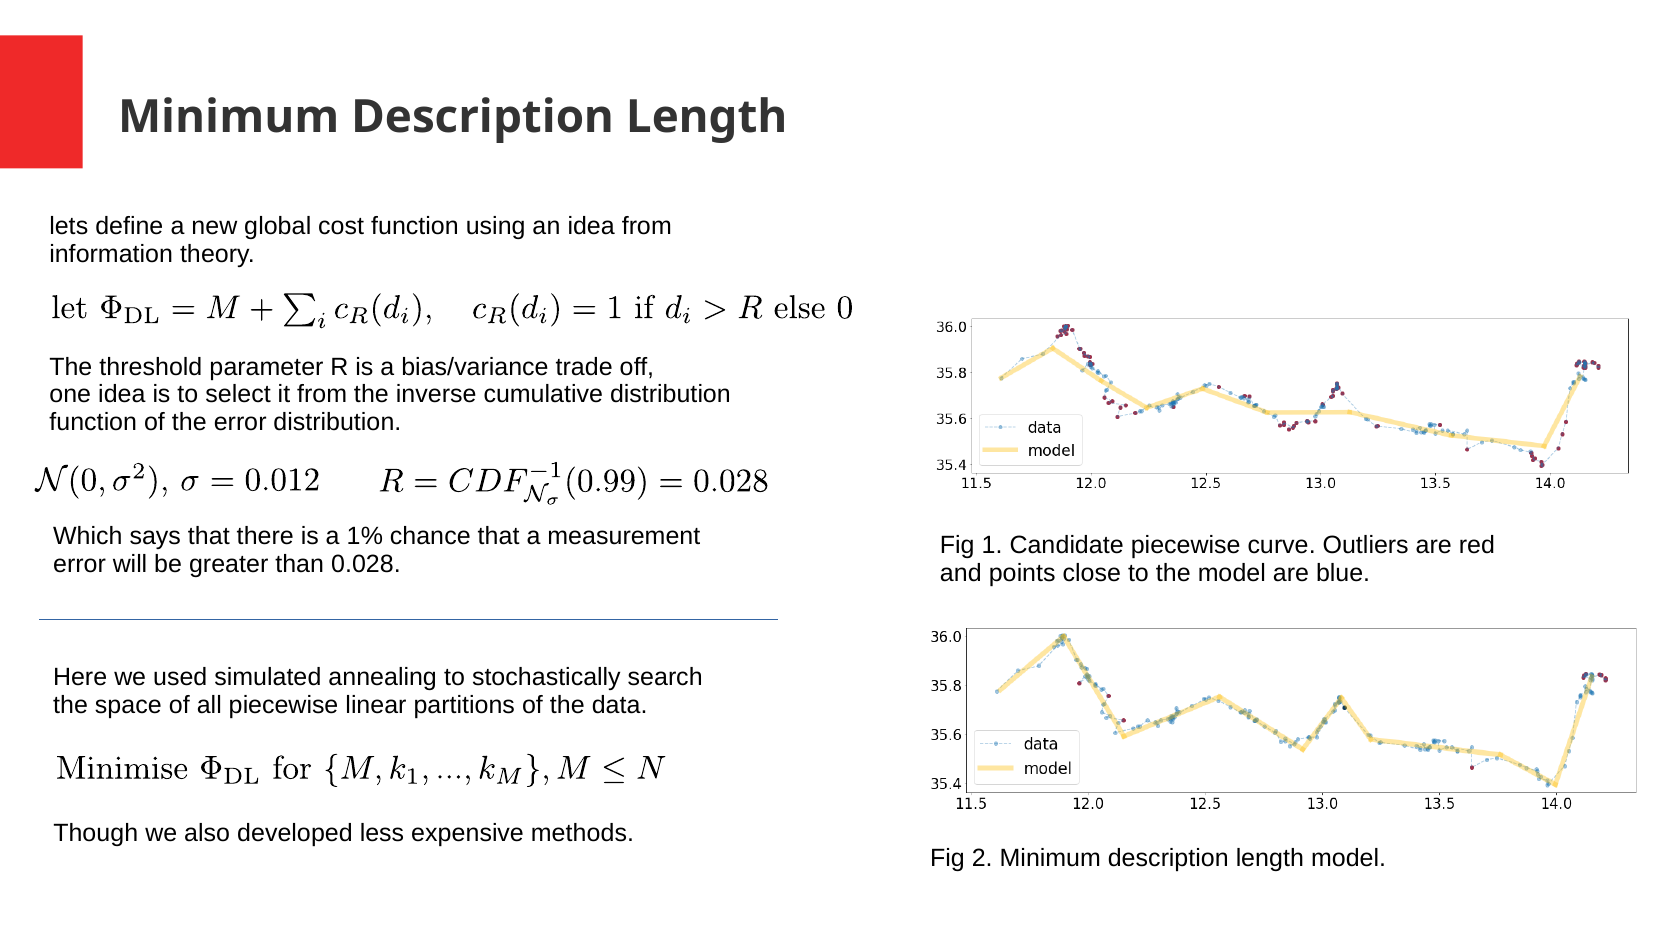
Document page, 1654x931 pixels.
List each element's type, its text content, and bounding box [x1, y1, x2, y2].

picture [376, 460, 769, 506]
text_box Here we used simulated annealing to stochastically search the space of all piecewise linear partitions of the data. [38, 655, 723, 731]
text_box Fig 2. Minimum description length model. [915, 836, 1453, 913]
picture [925, 623, 1640, 816]
title Minimum Description Length [118, 37, 1571, 193]
text_box lets define a new global cost function using an idea from information theory. [34, 204, 756, 303]
text_box Though we also developed less expensive methods. [38, 811, 723, 887]
text_box Which says that there is a 1% chance that a measurement error will be greater than 0.028. [38, 514, 723, 590]
picture [931, 314, 1632, 495]
text_box The threshold parameter R is a bias/variance trade off, one idea is to select it from the inverse cumulative distribution function of the error distribution. [34, 344, 798, 444]
picture [34, 462, 319, 499]
picture [51, 293, 852, 329]
text_box Fig 1. Candidate piecewise curve. Outliers are red and points close to the model are blue. [925, 523, 1538, 623]
picture [54, 752, 667, 789]
